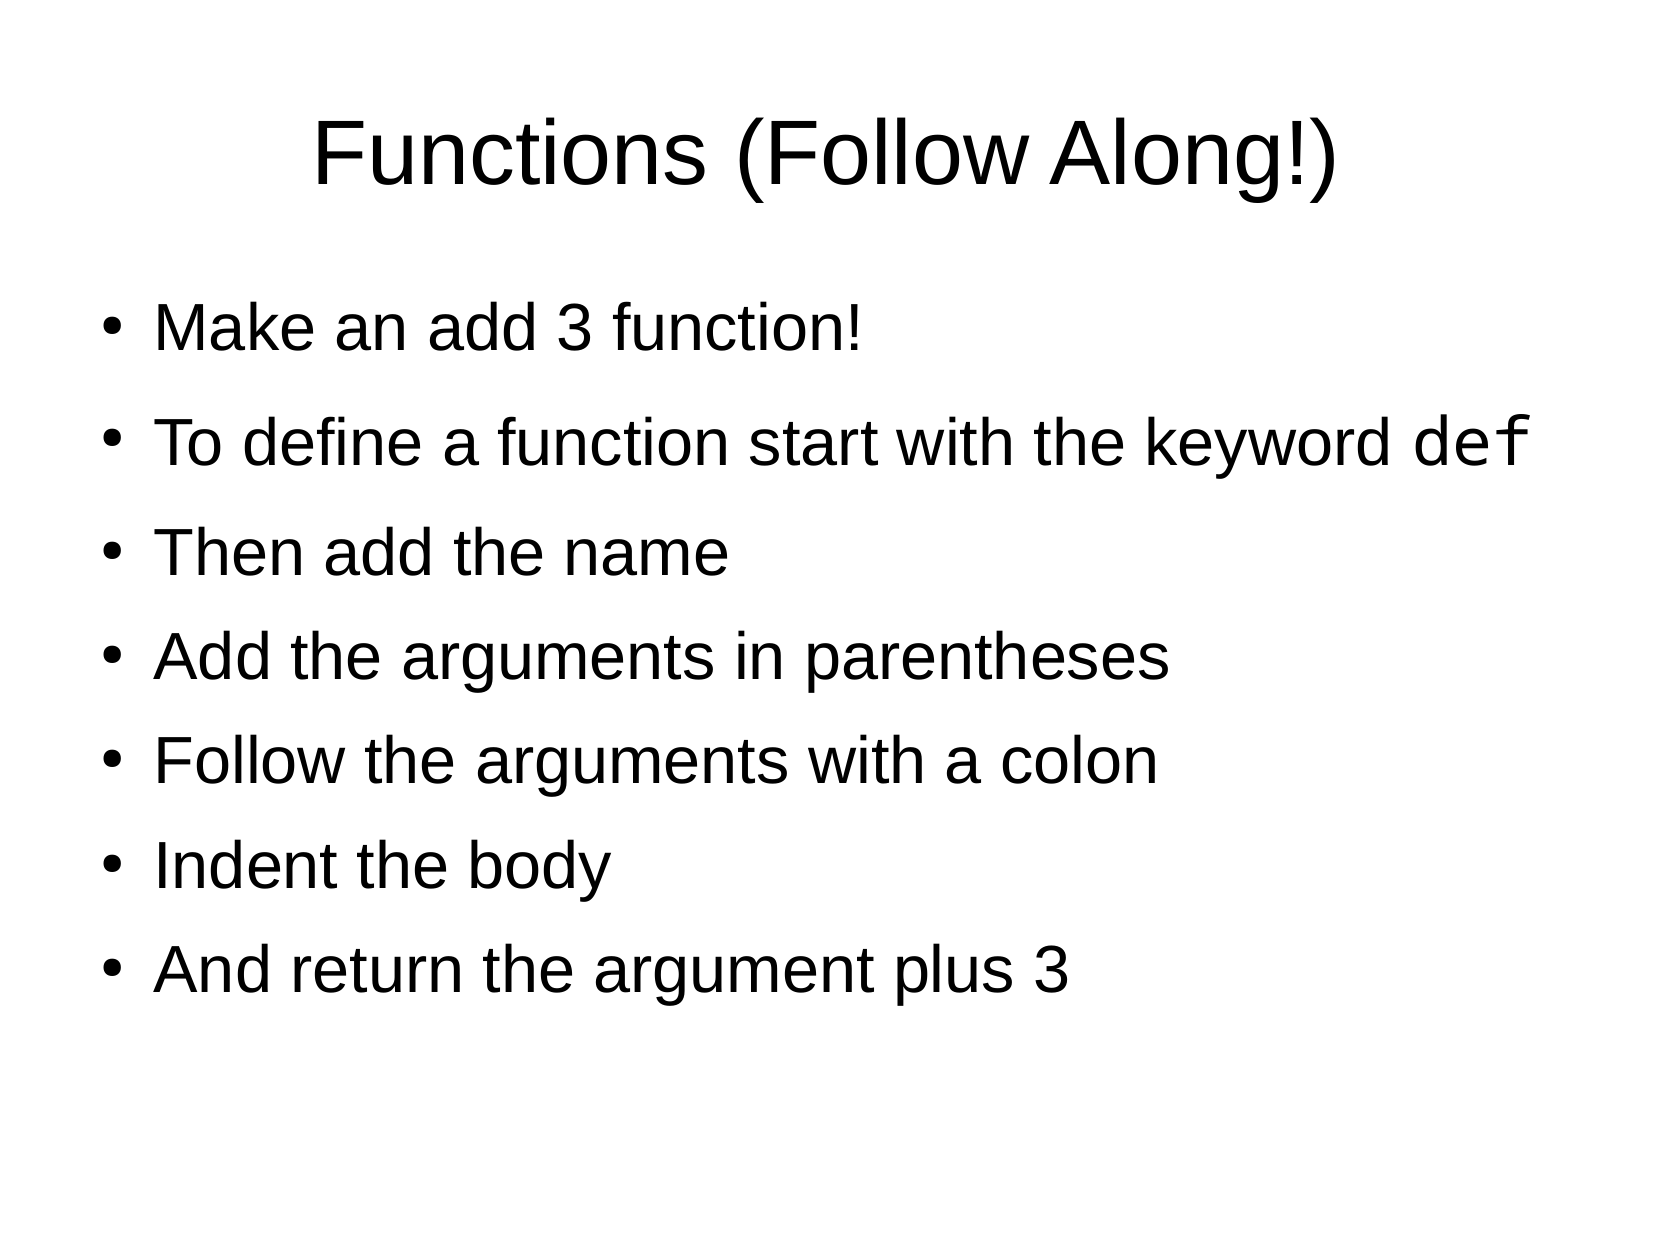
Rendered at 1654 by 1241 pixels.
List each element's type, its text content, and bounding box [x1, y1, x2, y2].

list Make an add 3 function! To define a function start with the keyword def Then add the name Add the arguments in parentheses Follow the arguments with a colon Indent the body And return the argument plus 3 [82, 290, 1571, 1109]
title Functions (Follow Along!) [82, 49, 1571, 257]
